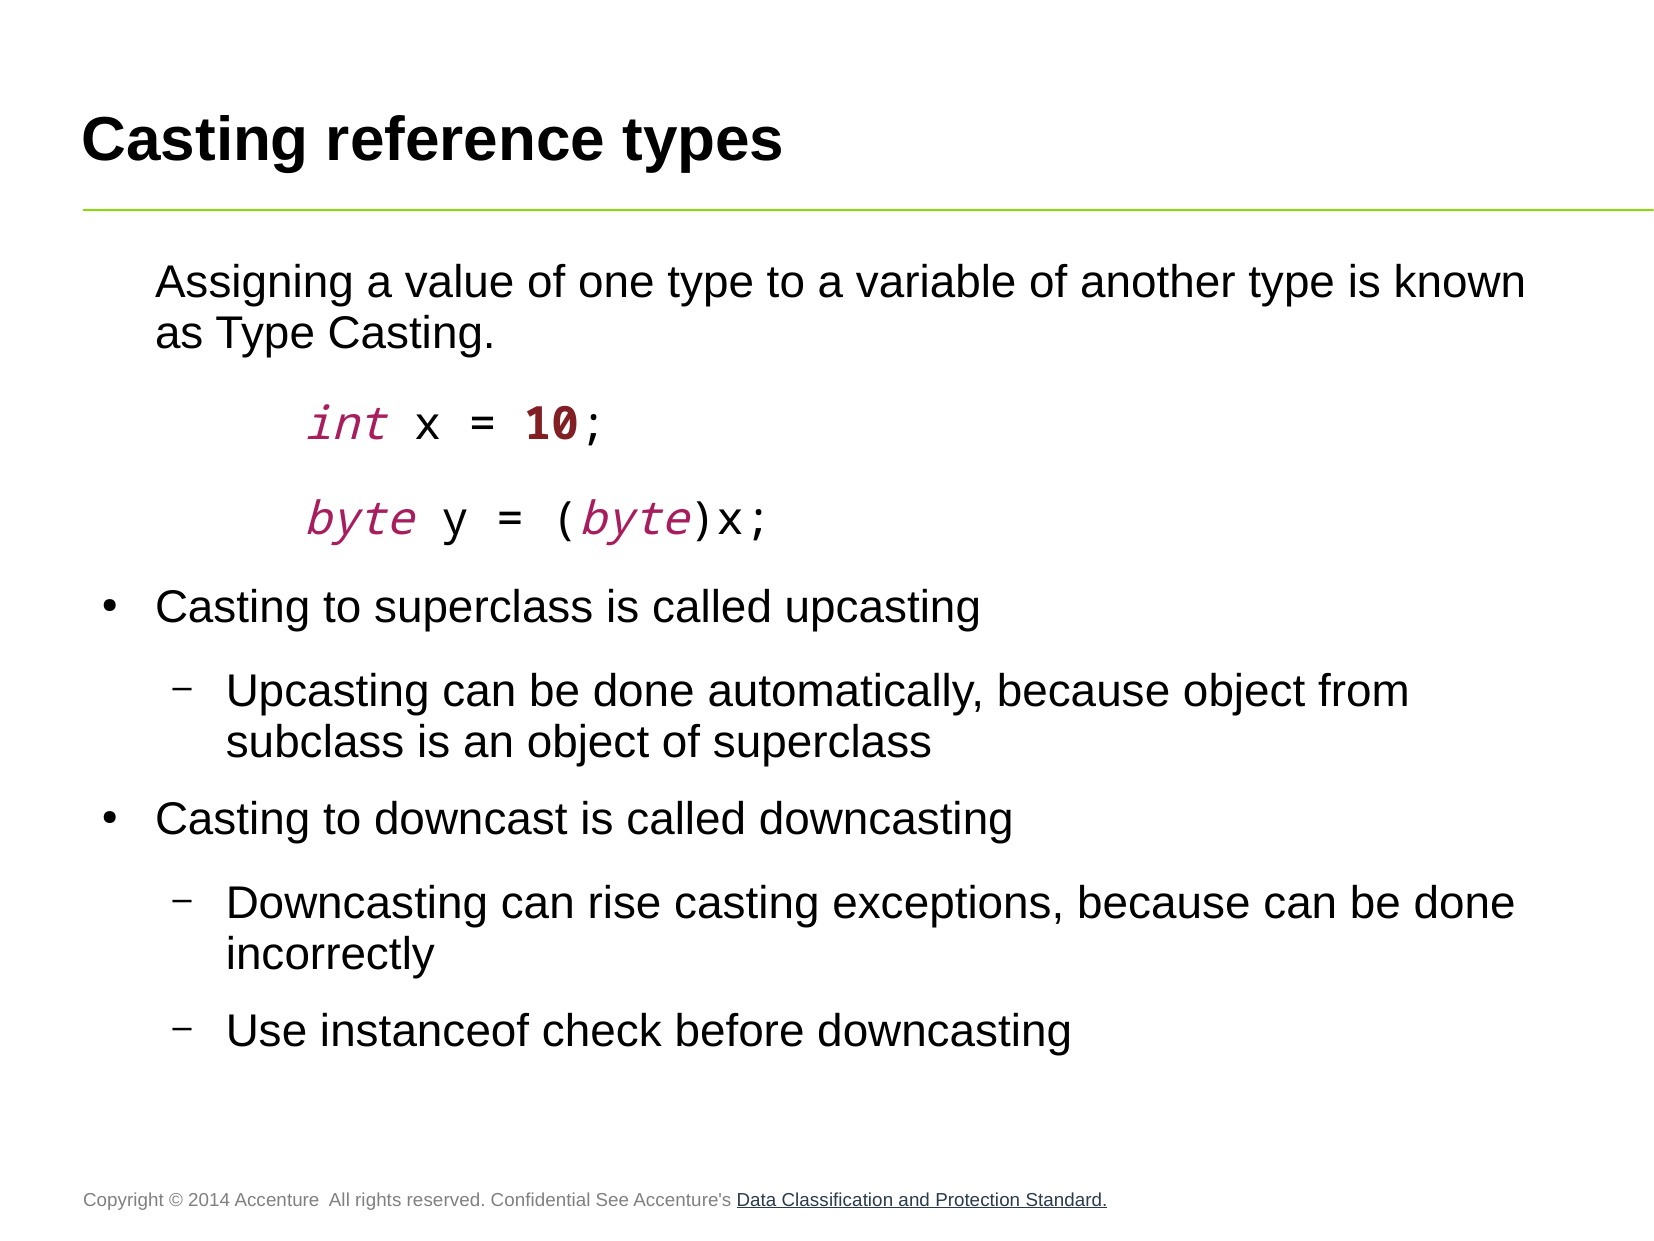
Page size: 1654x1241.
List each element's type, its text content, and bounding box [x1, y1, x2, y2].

list Assigning a value of one type to a variable of another type is known as Type Casting. int x = 10; byte y = (byte)x; Casting to superclass is called upcasting Upcasting can be done automatically, because object from subclass is an object of superclass Casting to downcast is called downcasting Downcasting can rise casting exceptions, because can be done incorrectly Use instanceof check before downcasting [84, 255, 1573, 1166]
title Casting reference types [81, 68, 1654, 211]
